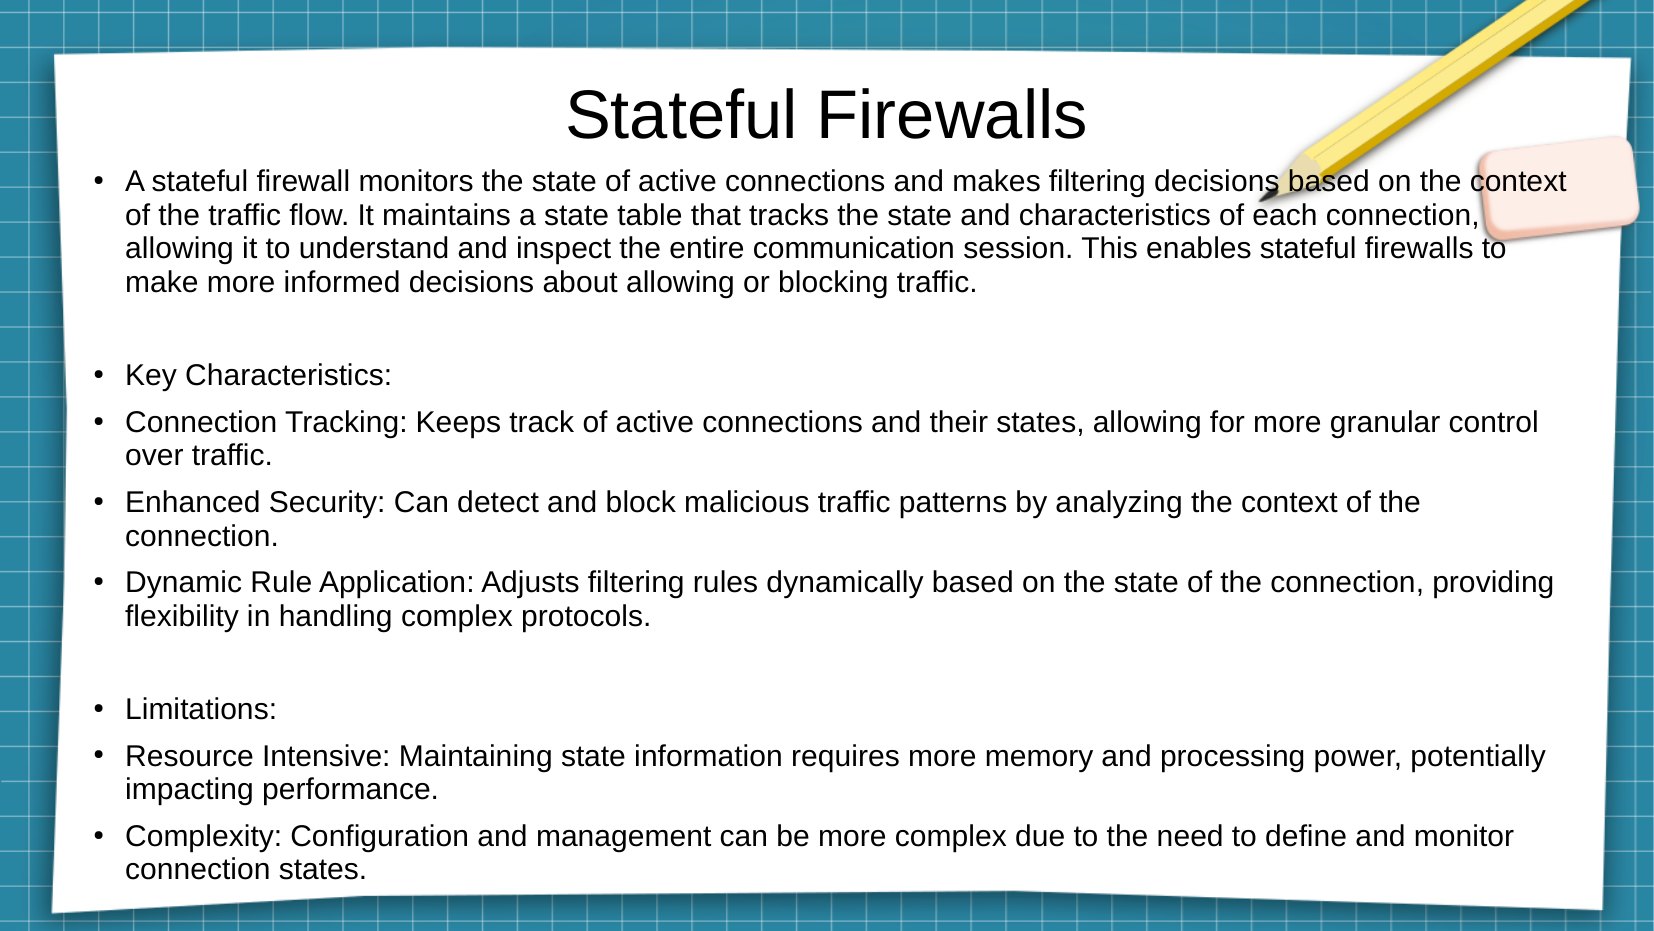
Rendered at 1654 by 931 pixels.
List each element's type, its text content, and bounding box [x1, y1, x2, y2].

list A stateful firewall monitors the state of active connections and makes filtering decisions based on the context of the traffic flow. It maintains a state table that tracks the state and characteristics of each connection, allowing it to understand and inspect the entire communication session. This enables stateful firewalls to make more informed decisions about allowing or blocking traffic. Key Characteristics: Connection Tracking: Keeps track of active connections and their states, allowing for more granular control over traffic. Enhanced Security: Can detect and block malicious traffic patterns by analyzing the context of the connection. Dynamic Rule Application: Adjusts filtering rules dynamically based on the state of the connection, providing flexibility in handling complex protocols. Limitations: Resource Intensive: Maintaining state information requires more memory and processing power, potentially impacting performance. Complexity: Configuration and management can be more complex due to the need to define and monitor connection states. [82, 164, 1571, 889]
title Stateful Firewalls [82, 37, 1571, 164]
picture [0, 0, 1654, 931]
